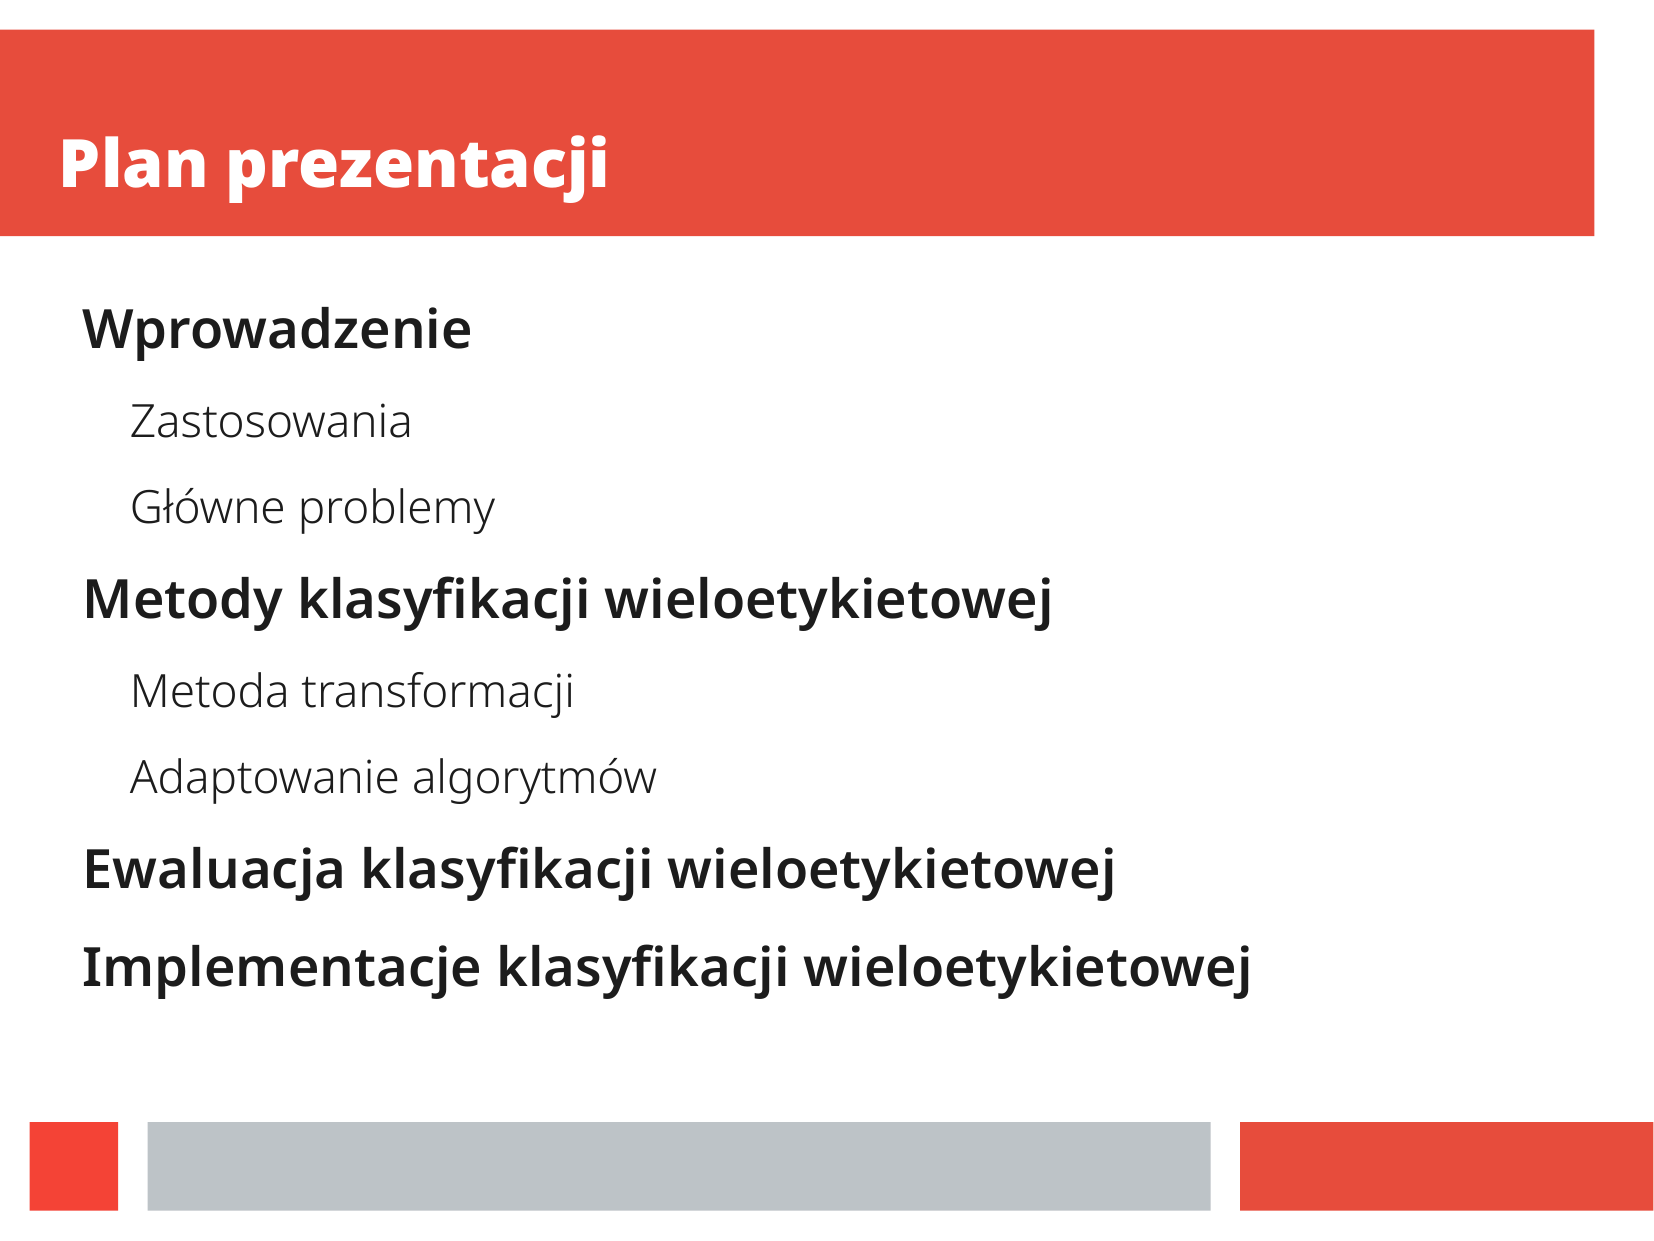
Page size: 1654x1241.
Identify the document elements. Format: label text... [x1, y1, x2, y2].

list Wprowadzenie Zastosowania Główne problemy Metody klasyfikacji wieloetykietowej Metoda transformacji Adaptowanie algorytmów Ewaluacja klasyfikacji wieloetykietowej Implementacje klasyfikacji wieloetykietowej [82, 290, 1571, 1010]
title Plan prezentacji [59, 59, 1595, 207]
